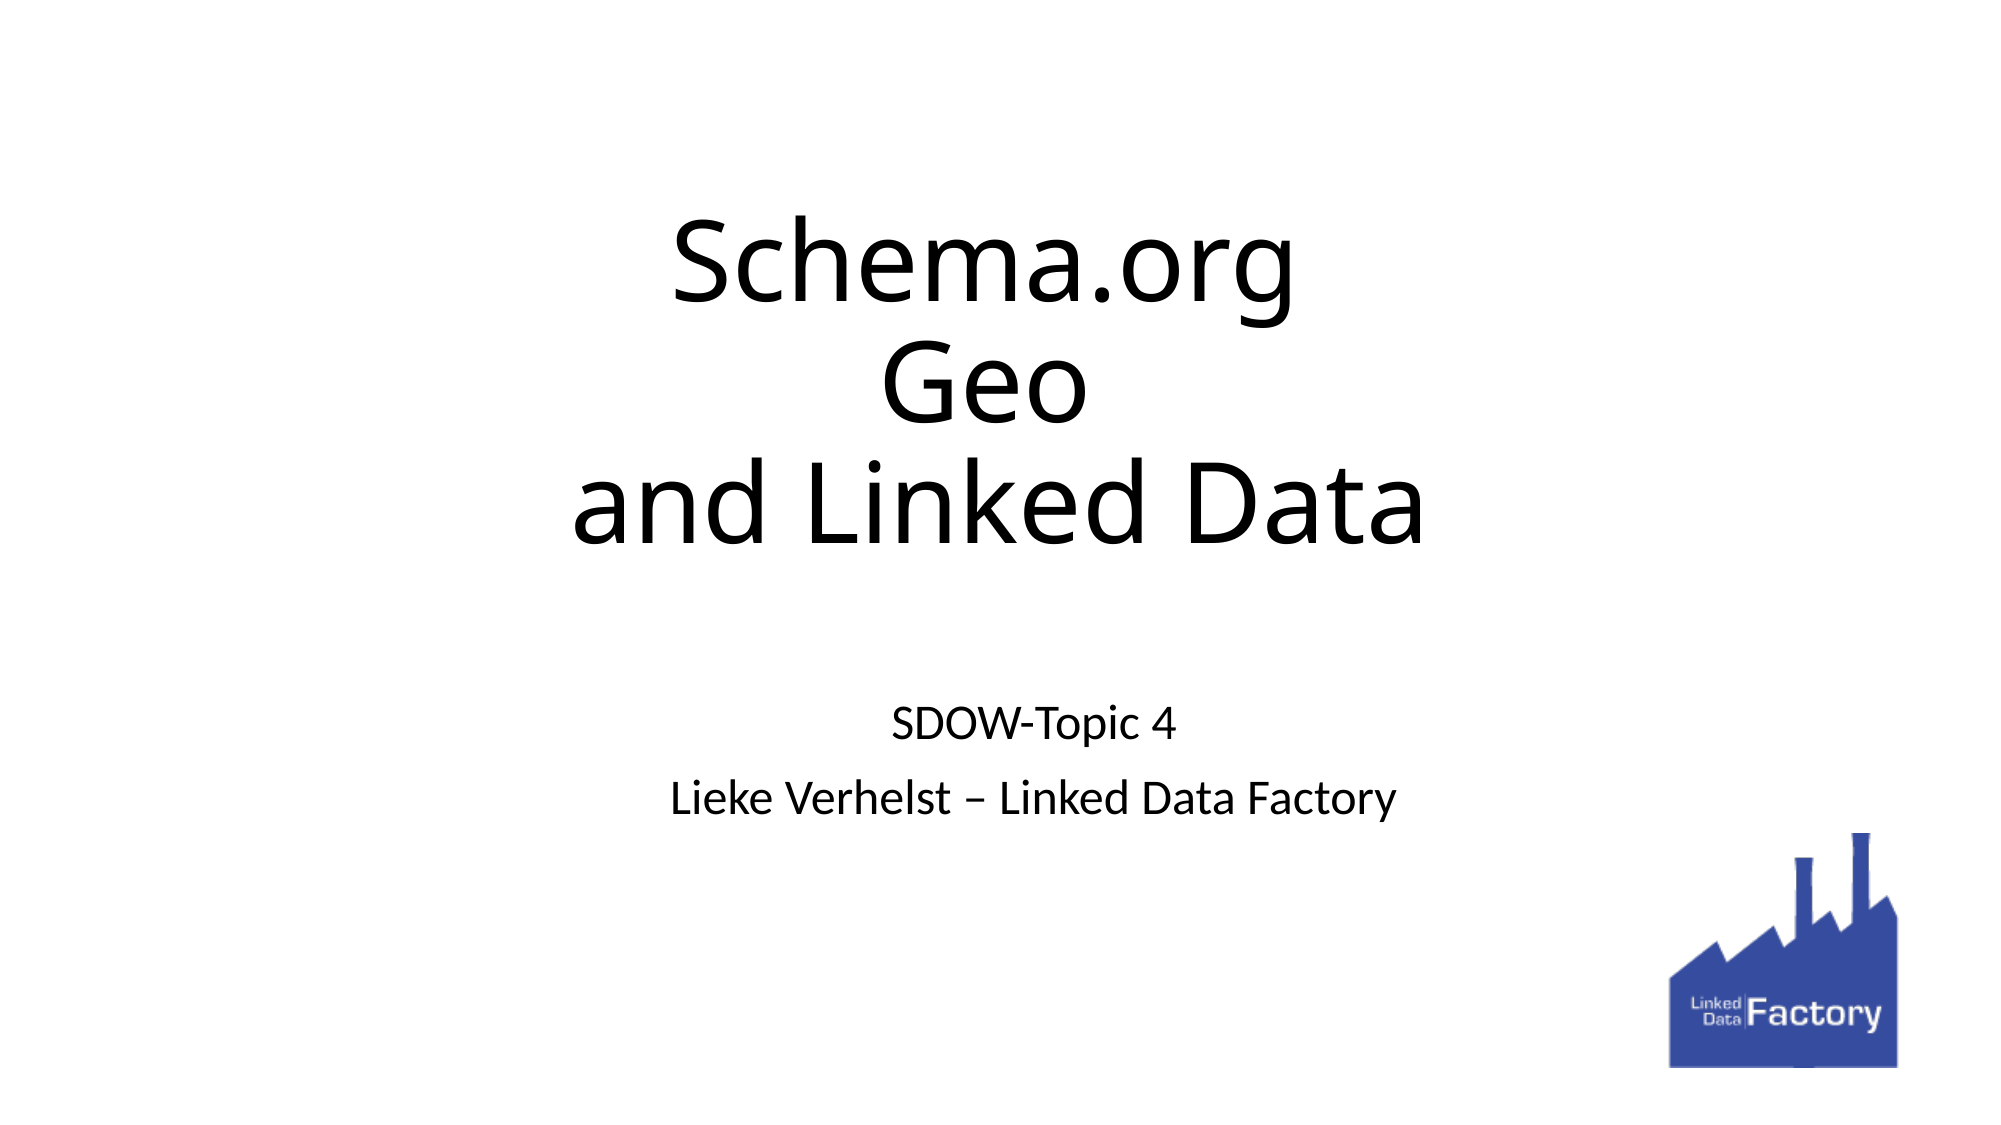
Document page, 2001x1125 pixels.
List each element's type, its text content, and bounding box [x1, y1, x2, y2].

subtitle SDOW-Topic 4 Lieke Verhelst – Linked Data Factory [283, 689, 1784, 961]
picture [1666, 833, 1902, 1068]
title Schema.org Geo and Linked Data [249, 184, 1750, 576]
